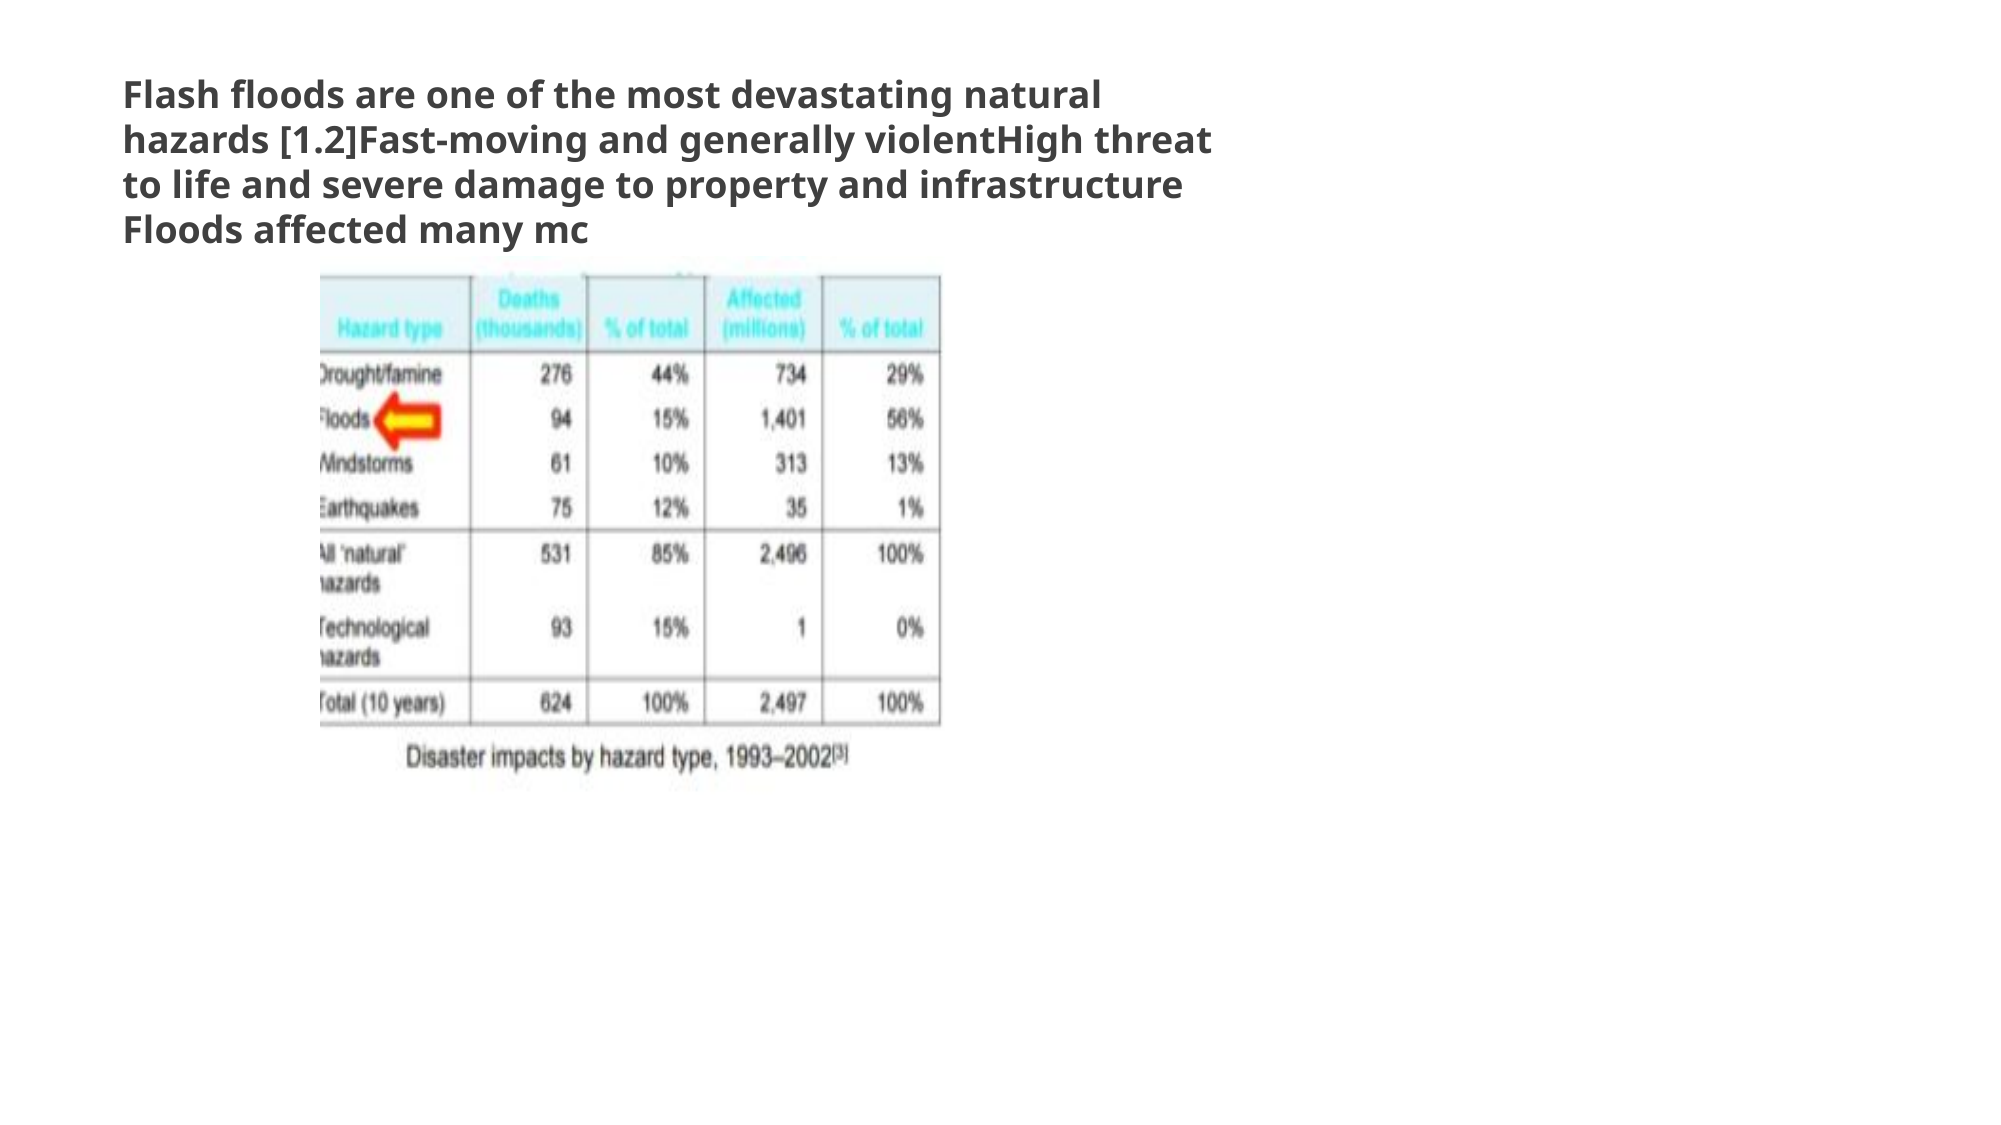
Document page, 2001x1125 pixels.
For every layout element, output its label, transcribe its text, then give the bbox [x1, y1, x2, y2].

picture [320, 256, 945, 797]
list Flash floods are one of the most devastating natural hazards [1.2]Fast-moving and generally violentHigh threat to life and severe damage to property and infrastructure Floods affected many mc [107, 63, 1240, 329]
